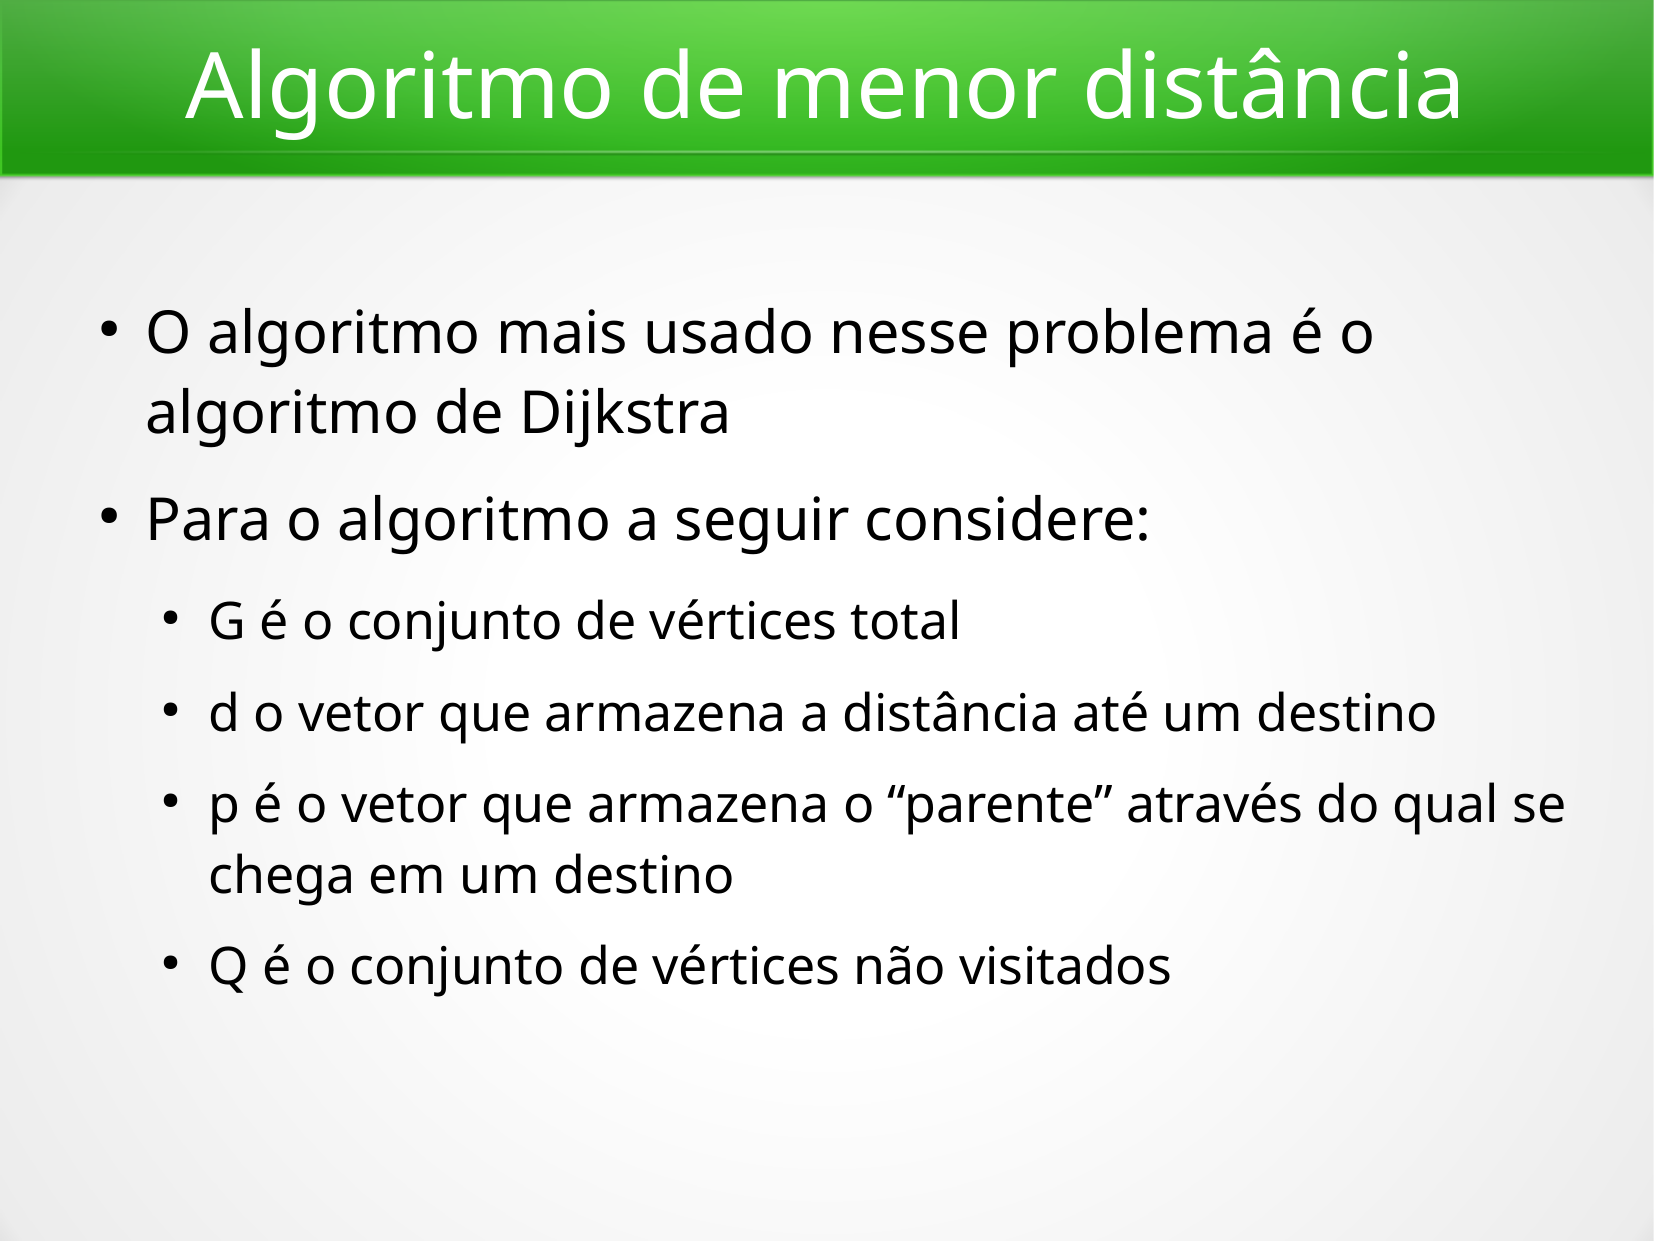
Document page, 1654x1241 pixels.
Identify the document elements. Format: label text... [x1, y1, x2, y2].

picture [0, 0, 1654, 1241]
title Algoritmo de menor distância [82, 11, 1571, 154]
list O algoritmo mais usado nesse problema é o algoritmo de Dijkstra Para o algoritmo a seguir considere: G é o conjunto de vértices total d o vetor que armazena a distância até um destino p é o vetor que armazena o “parente” através do qual se chega em um destino Q é o conjunto de vértices não visitados [82, 290, 1571, 1010]
